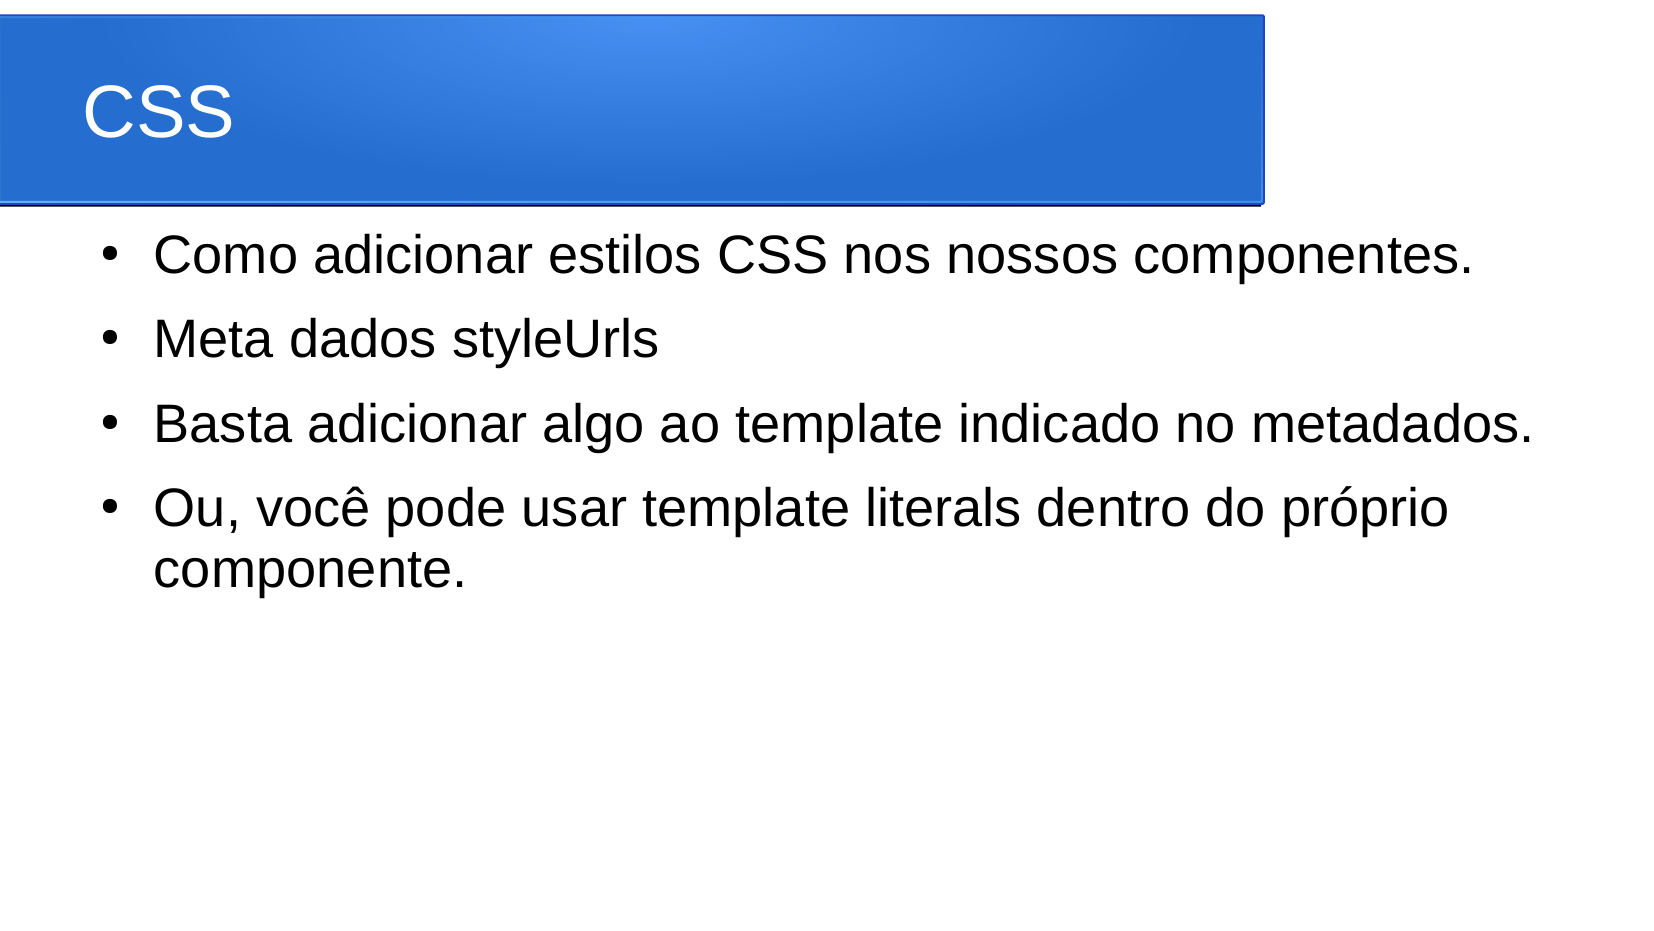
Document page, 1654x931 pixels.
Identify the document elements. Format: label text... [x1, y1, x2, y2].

list Como adicionar estilos CSS nos nossos componentes. Meta dados styleUrls Basta adicionar algo ao template indicado no metadados. Ou, você pode usar template literals dentro do próprio componente. [82, 224, 1571, 764]
title CSS [82, 35, 1235, 189]
